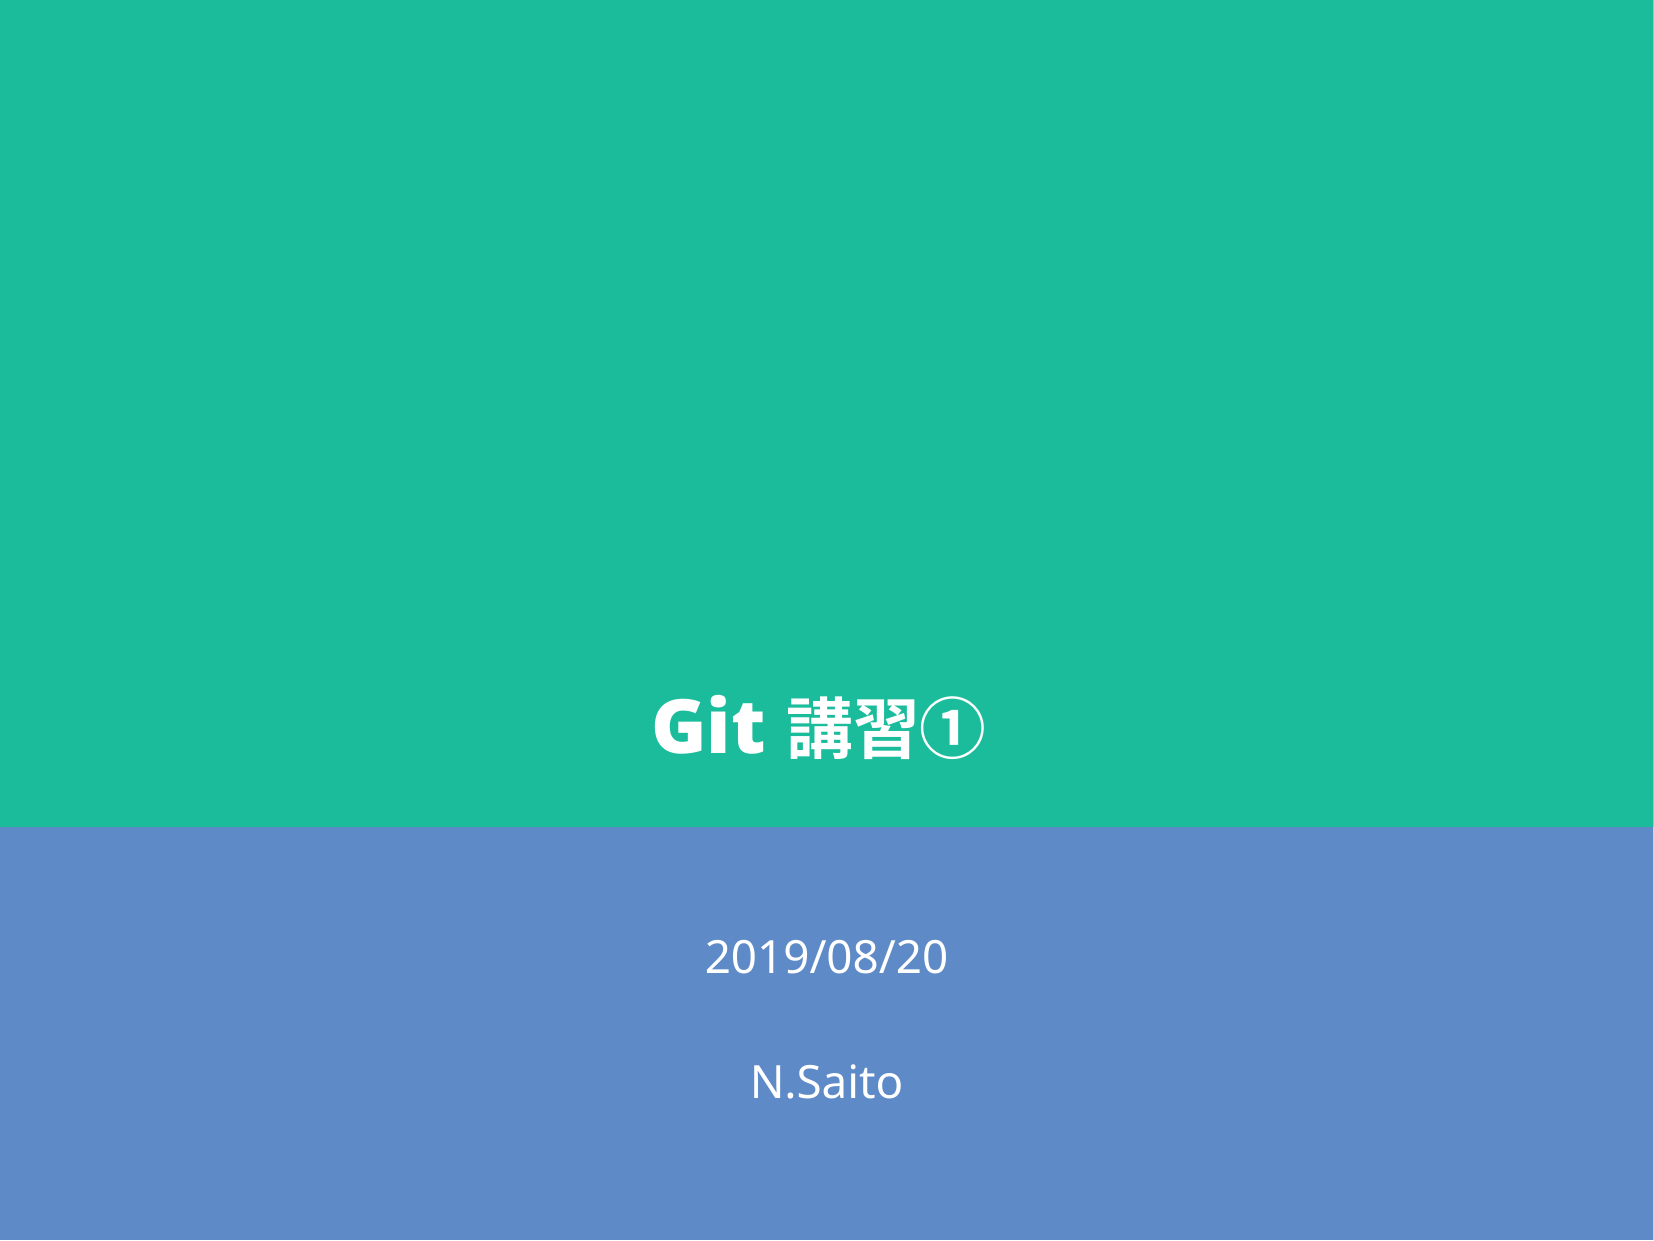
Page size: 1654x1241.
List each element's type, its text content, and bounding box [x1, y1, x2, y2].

subtitle 2019/08/20 N.Saito [59, 856, 1595, 1182]
title Git講習① [59, 620, 1595, 778]
